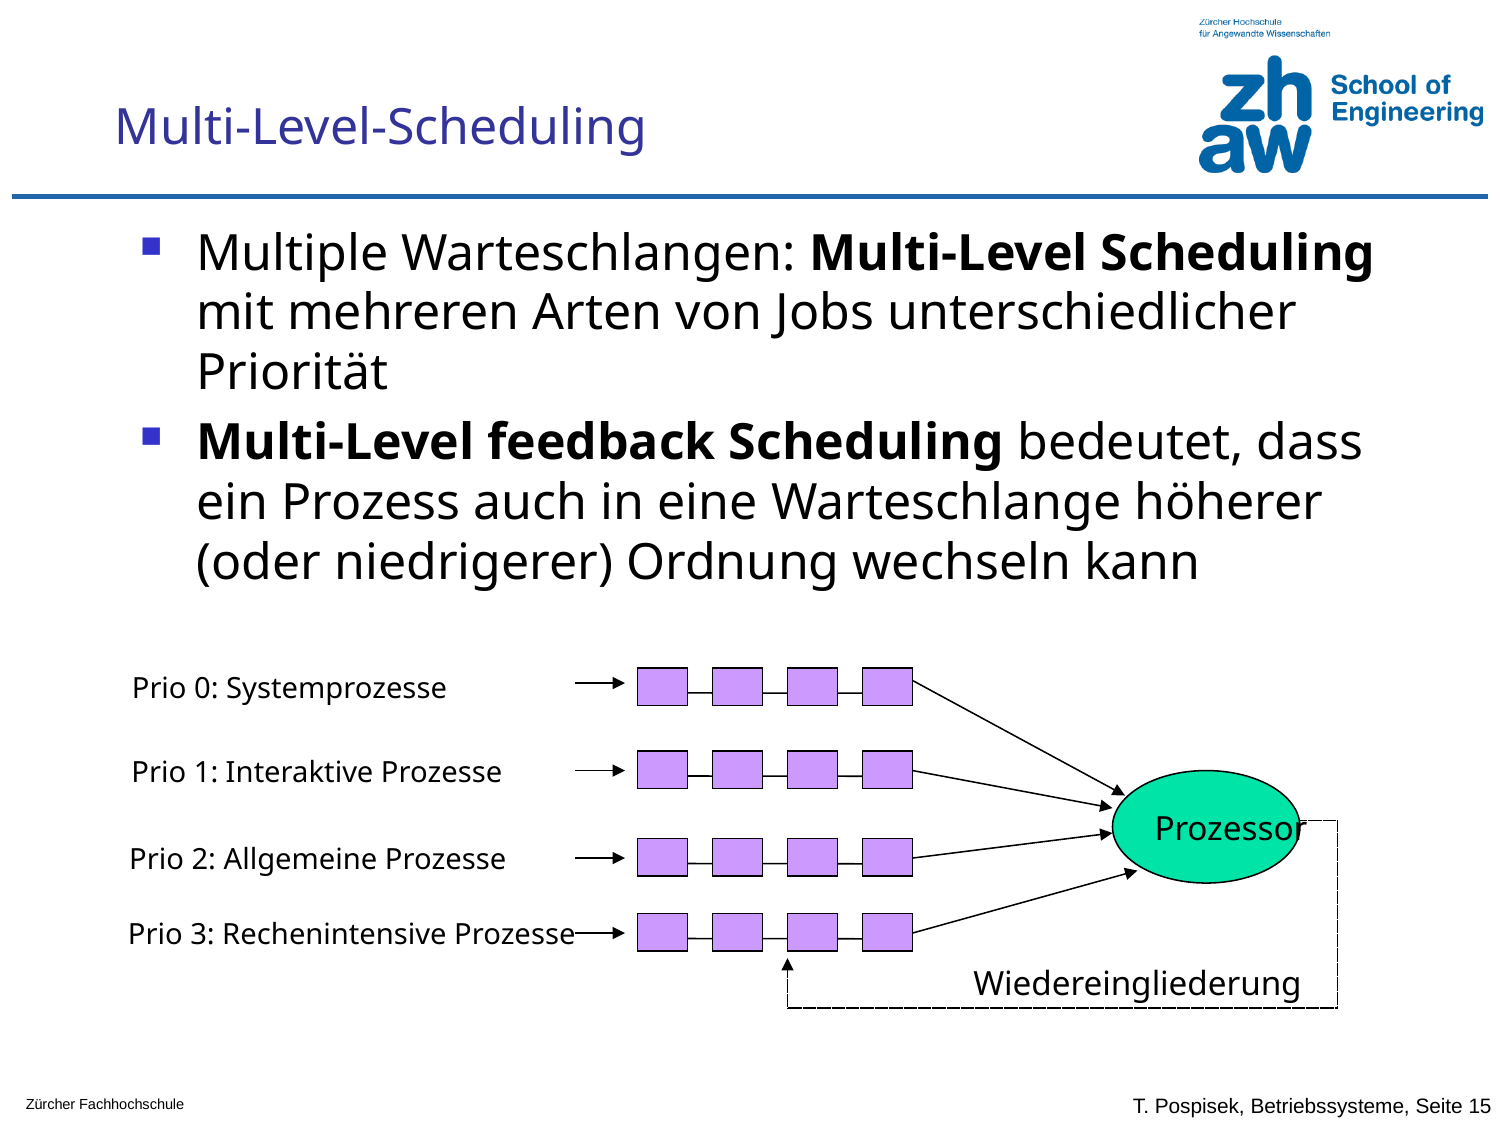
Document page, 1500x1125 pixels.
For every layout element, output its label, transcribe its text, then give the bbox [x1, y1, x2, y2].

text_box [787, 751, 838, 789]
text_box [787, 667, 838, 706]
text_box Prio 0: Systemprozesse [117, 662, 463, 713]
text_box Prozessor [1112, 770, 1300, 884]
text_box [712, 913, 763, 951]
text_box Prio 3: Rechenintensive Prozesse [113, 908, 591, 958]
text_box [637, 667, 688, 706]
text_box [862, 667, 913, 706]
text_box [637, 838, 688, 876]
text_box [712, 751, 763, 789]
text_box Wiedereingliederung [958, 954, 1318, 1010]
text_box [637, 751, 688, 789]
text_box Prio 1: Interaktive Prozesse [116, 745, 518, 796]
text_box [787, 913, 838, 951]
picture [1199, 19, 1483, 173]
title Multi-Level-Scheduling [99, 50, 1379, 163]
text_box [637, 913, 688, 951]
text_box [862, 751, 913, 789]
text_box [862, 838, 913, 876]
text_box [862, 913, 913, 951]
text_box Prio 2: Allgemeine Prozesse [114, 833, 522, 883]
text_box [712, 667, 763, 706]
text_box [712, 838, 763, 876]
list Multiple Warteschlangen: Multi-Level Scheduling mit mehreren Arten von Jobs unterschiedlicher Priorität Multi-Level feedback Scheduling bedeutet, dass ein Prozess auch in eine Warteschlange höherer (oder niedrigerer) Ordnung wechseln kann [125, 212, 1400, 600]
text_box [787, 838, 838, 876]
